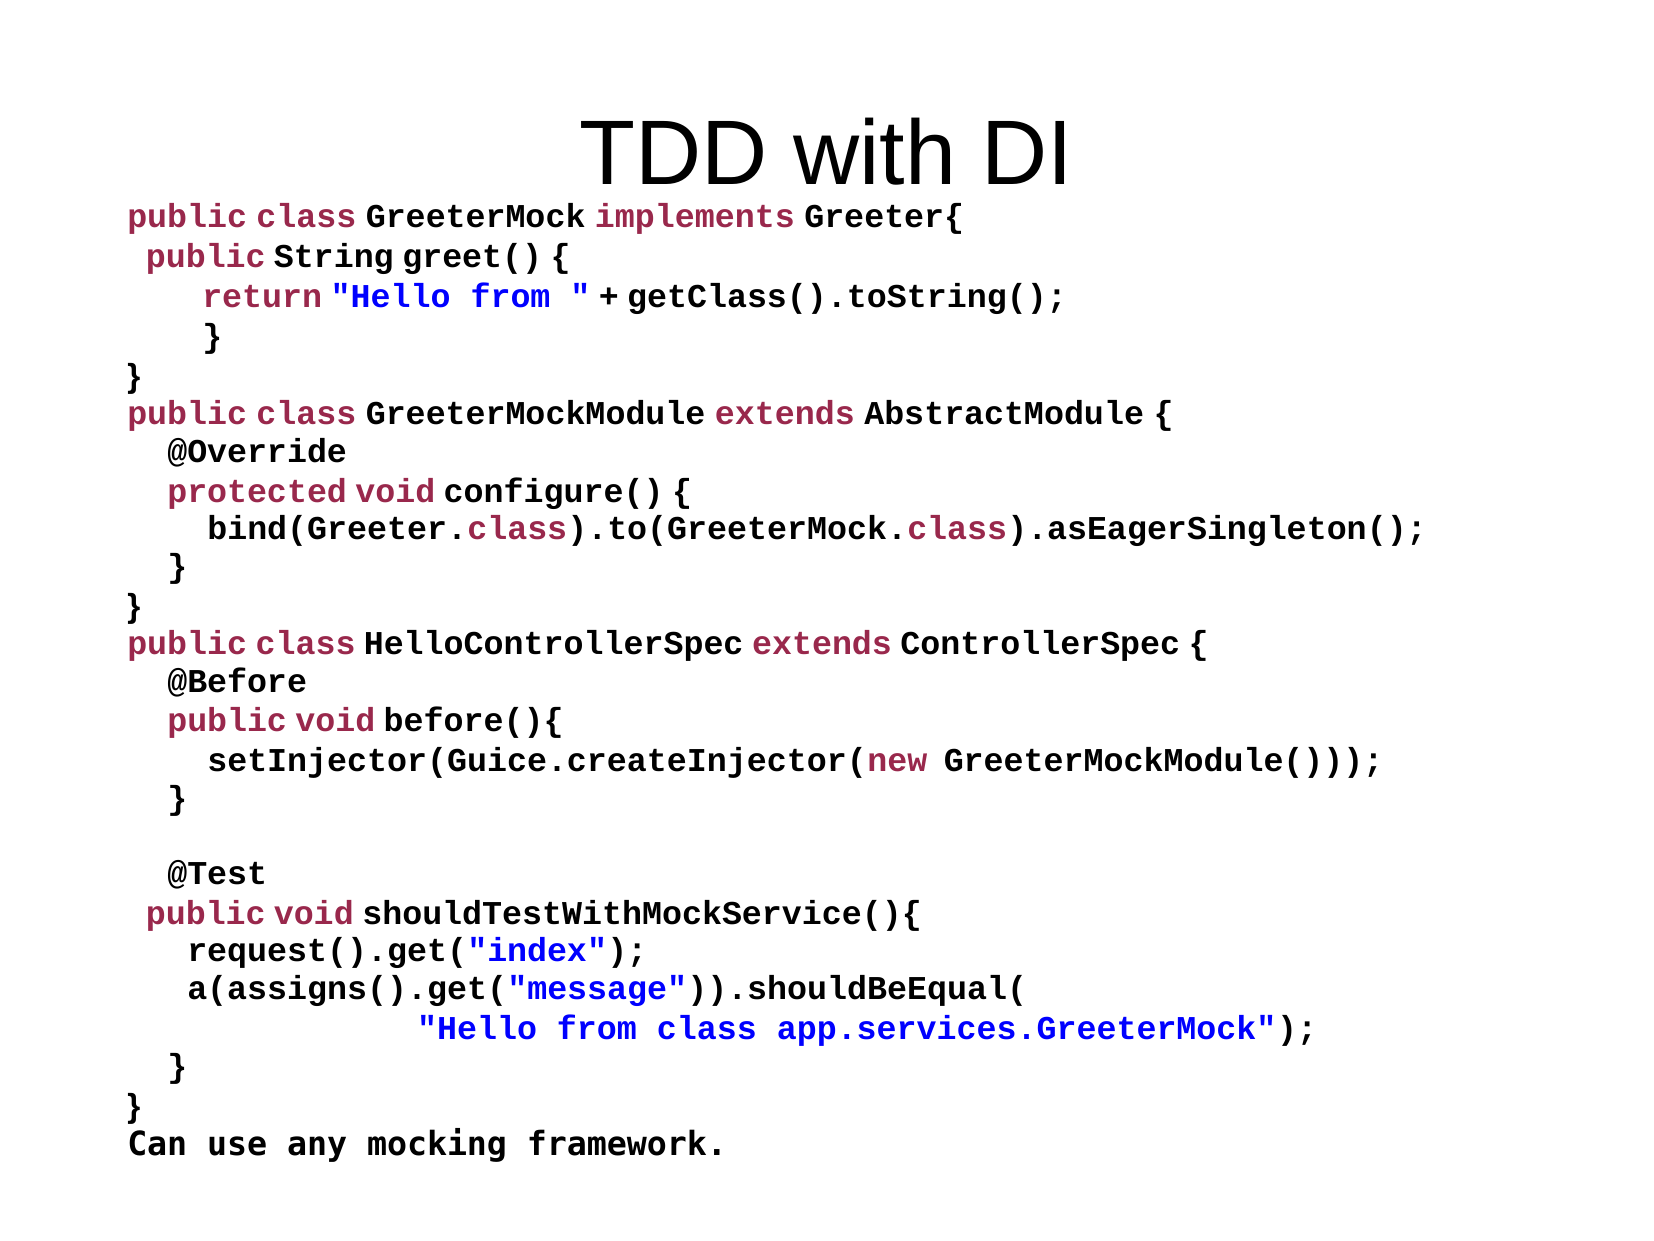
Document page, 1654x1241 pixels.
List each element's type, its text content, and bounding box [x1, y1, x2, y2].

title TDD with DI [82, 56, 1571, 250]
text_box public class GreeterMock implements Greeter{ public String greet() { return "Hello from " + getClass().toString(); } } public class GreeterMockModule extends AbstractModule { @Override protected void configure() { bind(Greeter.class).to(GreeterMock.class).asEagerSingleton(); } } public class HelloControllerSpec extends ControllerSpec { @Before public void before(){ setInjector(Guice.createInjector(new GreeterMockModule())); } @Test public void shouldTestWithMockService(){ request().get("index"); a(assigns().get("message")).shouldBeEqual( "Hello from class app.services.GreeterMock"); } } Can use any mocking framework. [112, 190, 1562, 1201]
